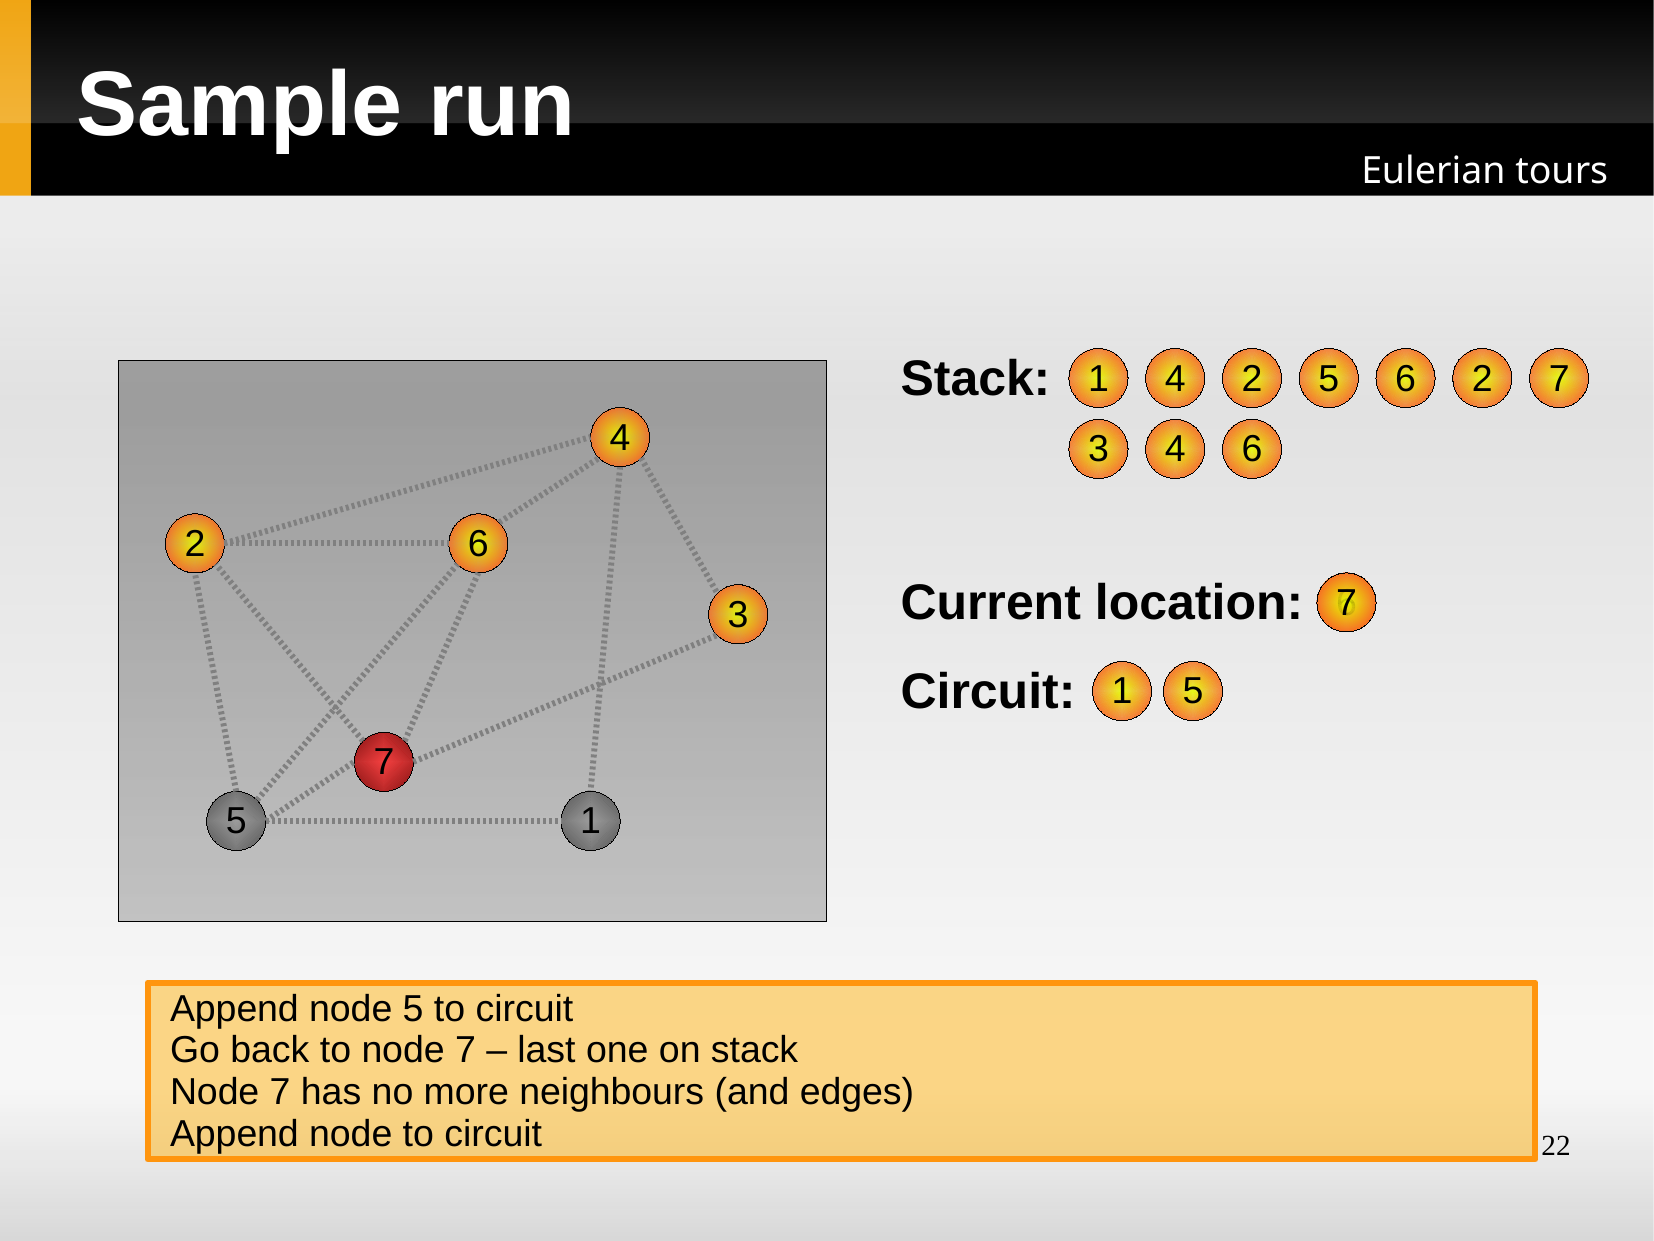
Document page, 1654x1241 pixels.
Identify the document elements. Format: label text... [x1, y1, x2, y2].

text_box 3 [708, 584, 768, 644]
text_box 4 [590, 407, 650, 467]
text_box 1 [561, 791, 621, 851]
text_box 6 [1222, 419, 1282, 479]
text_box 6 [1375, 348, 1436, 408]
text_box 2 [165, 513, 225, 573]
text_box Circuit: [885, 655, 1093, 727]
text_box 2 [1452, 348, 1512, 408]
text_box 1 [1068, 348, 1129, 408]
text_box 3 [1068, 419, 1129, 479]
text_box 5 [206, 791, 266, 851]
text_box 7 [354, 732, 414, 792]
text_box 5 [1163, 661, 1223, 721]
text_box Current location: [885, 567, 1359, 638]
text_box 5 [1299, 348, 1359, 408]
text_box 6 [448, 513, 508, 573]
text_box Stack: [885, 342, 1123, 414]
text_box 1 [1092, 661, 1152, 721]
text_box 7 [1529, 348, 1589, 408]
title Sample run [76, 0, 1565, 208]
text_box 4 [1145, 348, 1205, 408]
text_box Append node 5 to circuit Go back to node 7 – last one on stack Node 7 has no more neighbours (and edges) Append node to circuit [147, 982, 1536, 1160]
picture [0, 0, 1654, 1241]
text_box 4 [1145, 419, 1205, 479]
text_box [118, 360, 827, 922]
text_box 7 [1316, 572, 1377, 632]
text_box 2 [1222, 348, 1282, 408]
